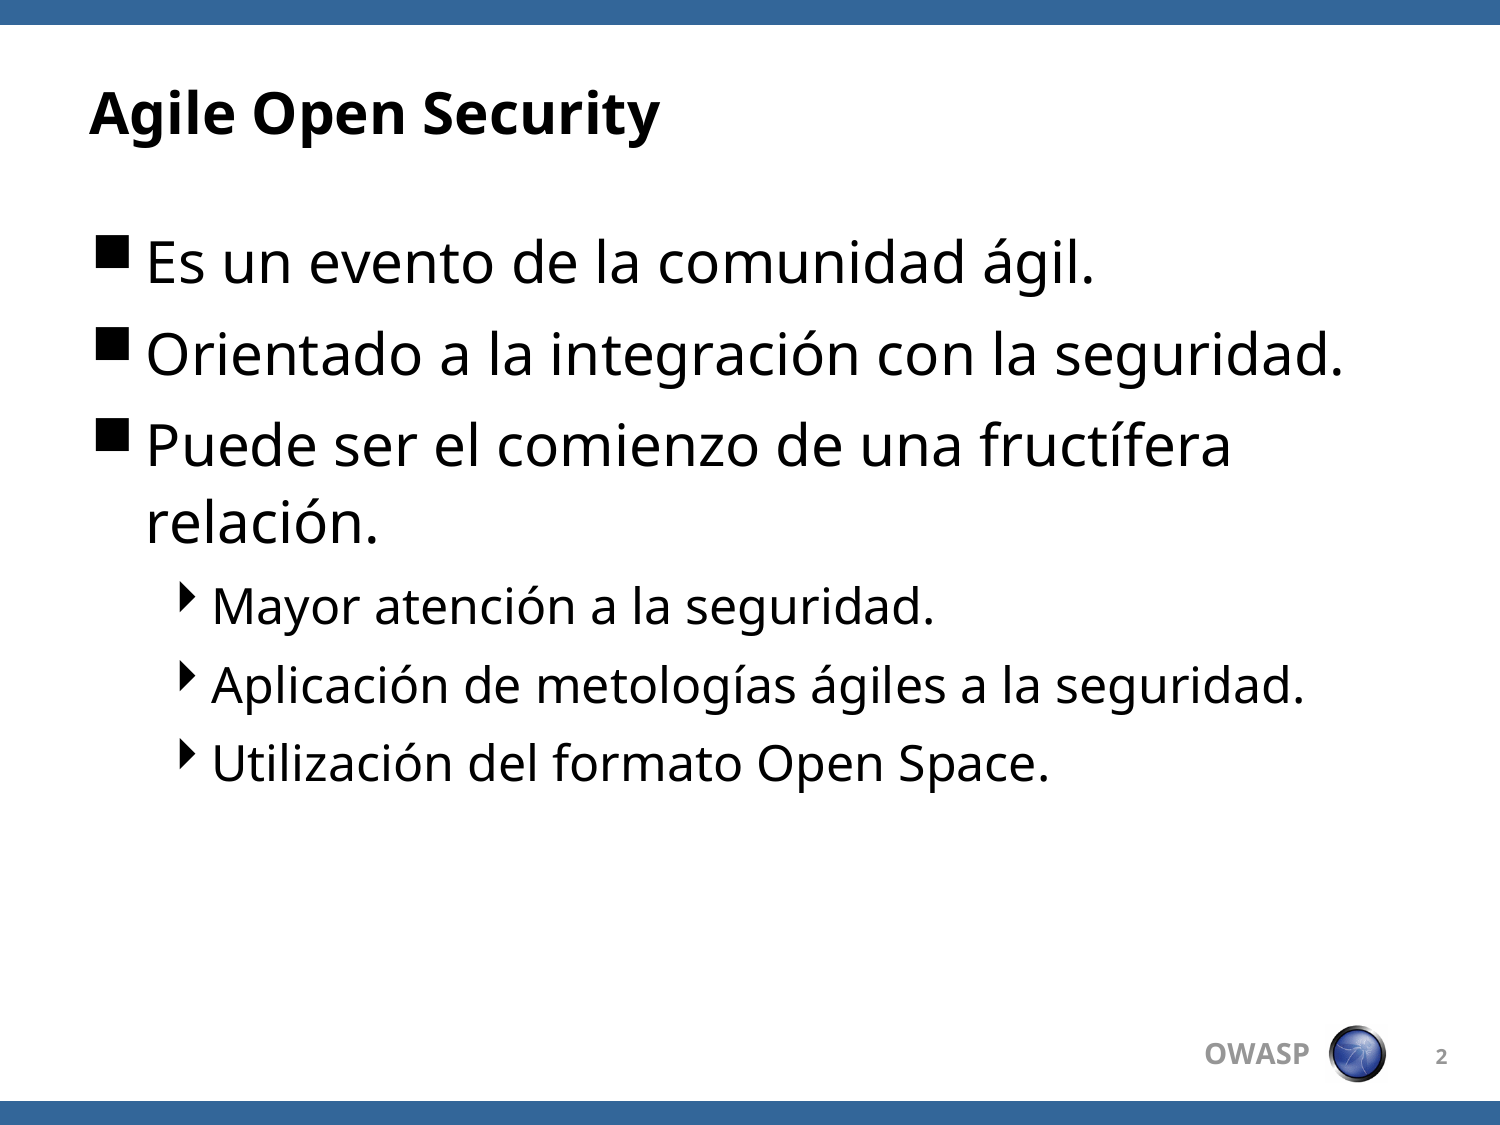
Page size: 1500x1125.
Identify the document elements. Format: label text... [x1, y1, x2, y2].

picture [1325, 1024, 1388, 1083]
list Es un evento de la comunidad ágil. Orientado a la integración con la seguridad. Puede ser el comienzo de una fructífera relación. Mayor atención a la seguridad. Aplicación de metologías ágiles a la seguridad. Utilización del formato Open Space. [75, 212, 1426, 1005]
title Agile Open Security [75, 45, 1426, 176]
